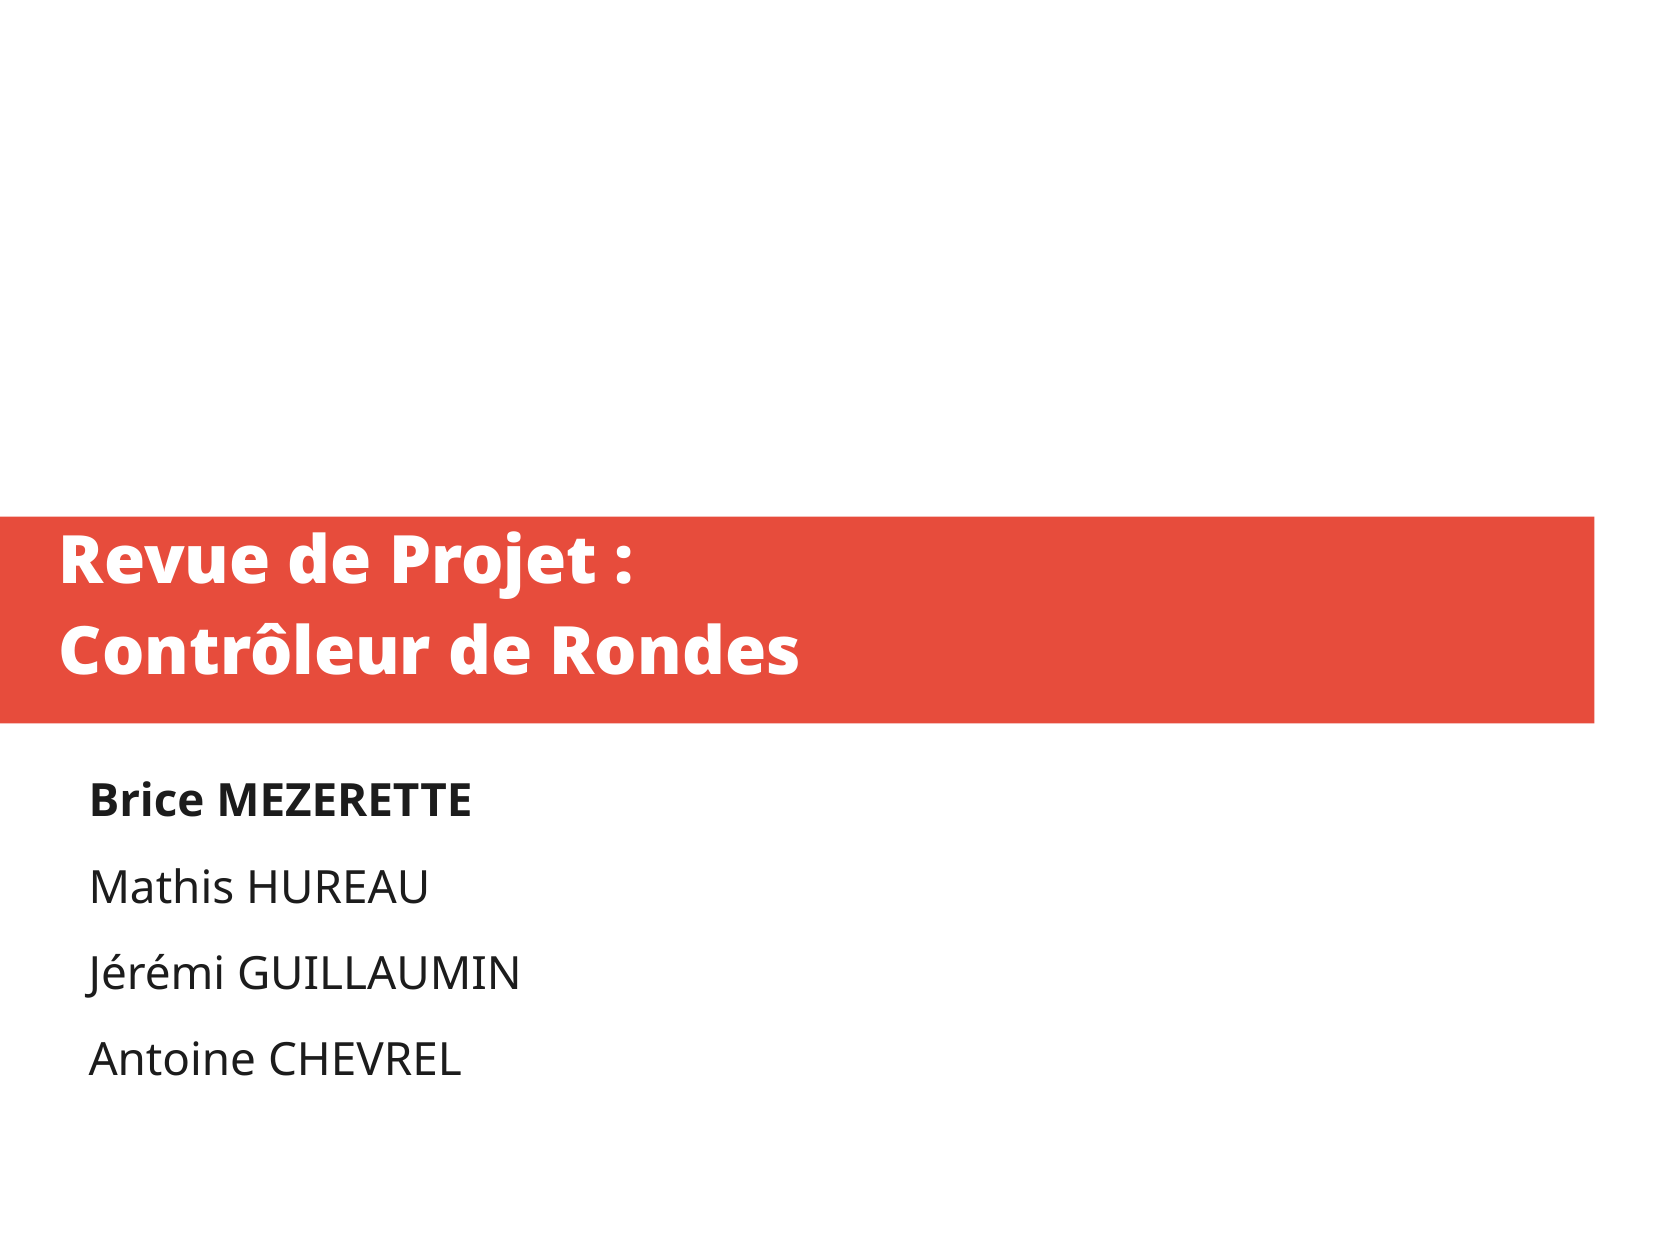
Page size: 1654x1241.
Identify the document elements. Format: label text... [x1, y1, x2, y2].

title Revue de Projet : Contrôleur de Rondes [59, 546, 1595, 694]
subtitle Brice MEZERETTE Mathis HUREAU Jérémi GUILLAUMIN Antoine CHEVREL [88, 767, 1595, 1182]
